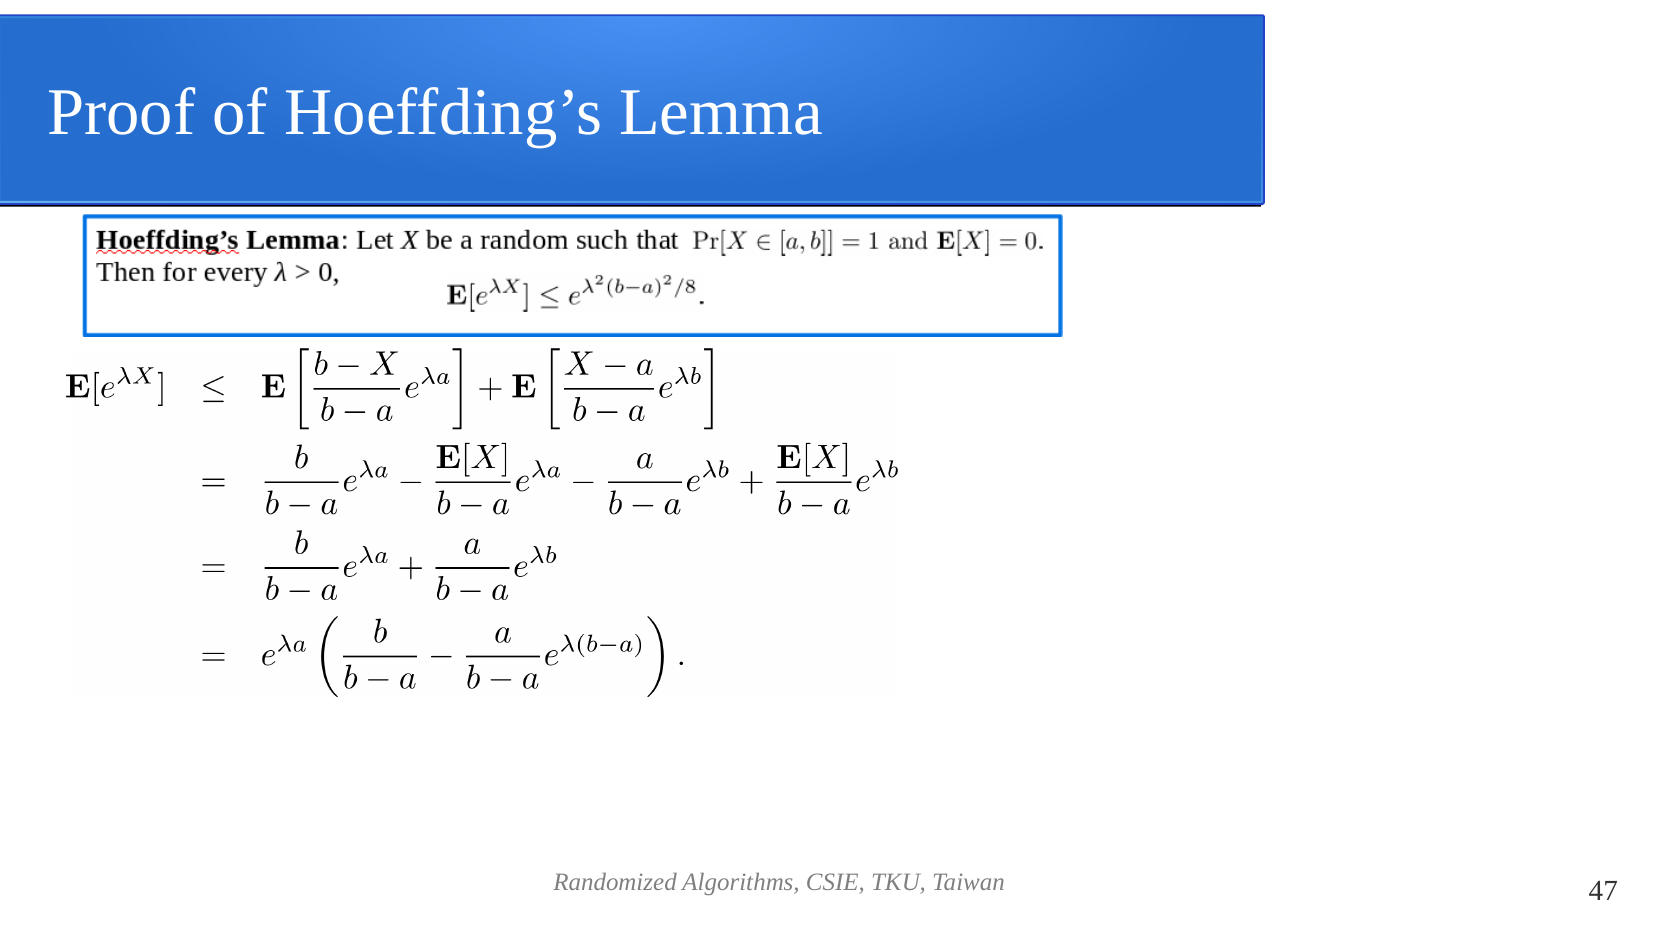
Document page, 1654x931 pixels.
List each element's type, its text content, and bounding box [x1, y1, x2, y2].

picture [66, 348, 898, 697]
title Proof of Hoeffding’s Lemma [47, 35, 1199, 189]
picture [82, 212, 1063, 337]
